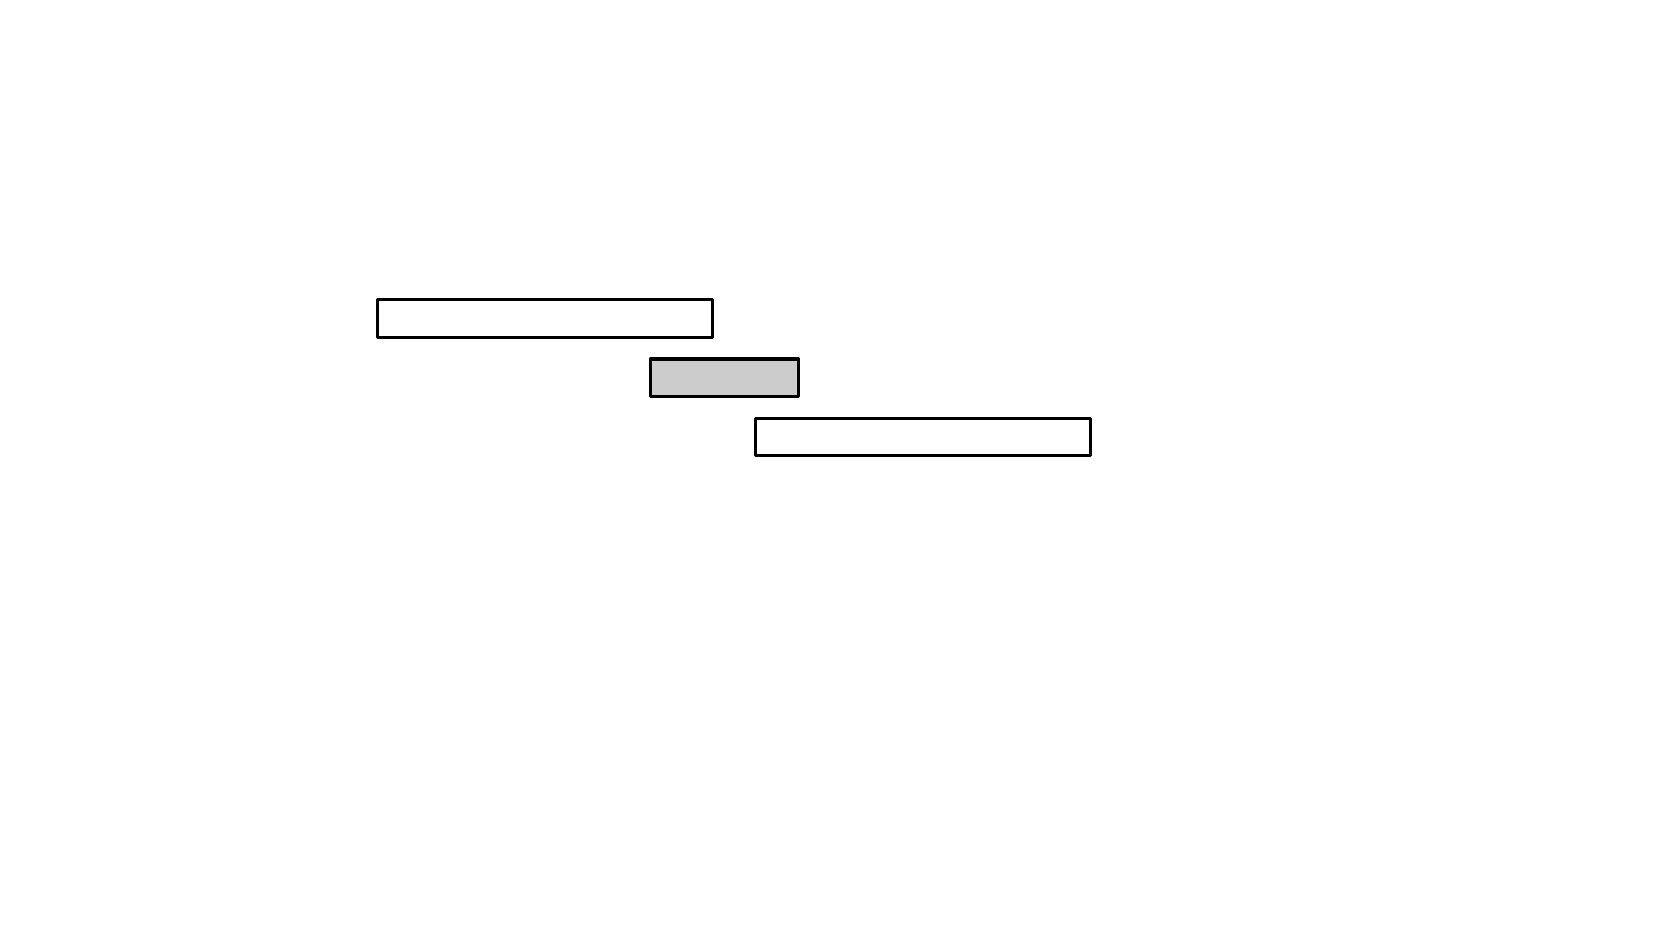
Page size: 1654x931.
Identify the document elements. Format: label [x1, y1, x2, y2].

text_box [377, 299, 713, 338]
text_box [650, 358, 799, 397]
text_box [755, 418, 1091, 456]
